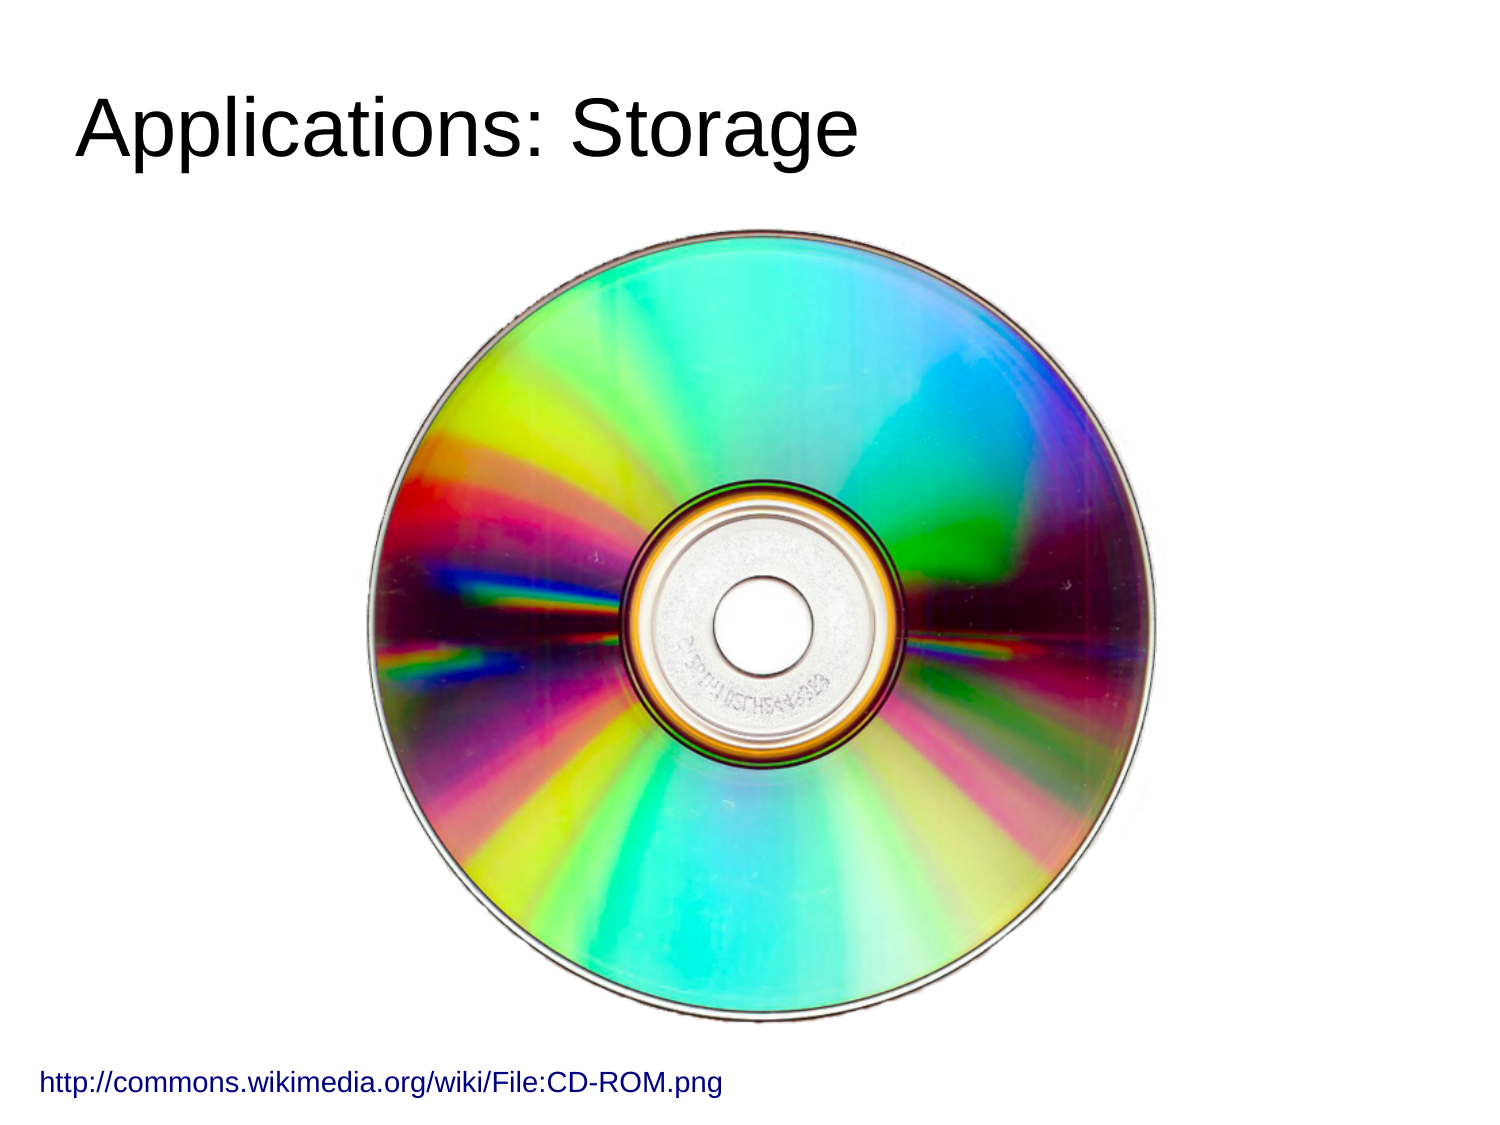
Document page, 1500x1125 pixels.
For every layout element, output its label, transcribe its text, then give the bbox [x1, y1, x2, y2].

picture [353, 221, 1165, 1033]
text_box http://commons.wikimedia.org/wiki/File:CD-ROM.png [24, 1059, 741, 1107]
title Applications: Storage [75, 33, 1426, 222]
